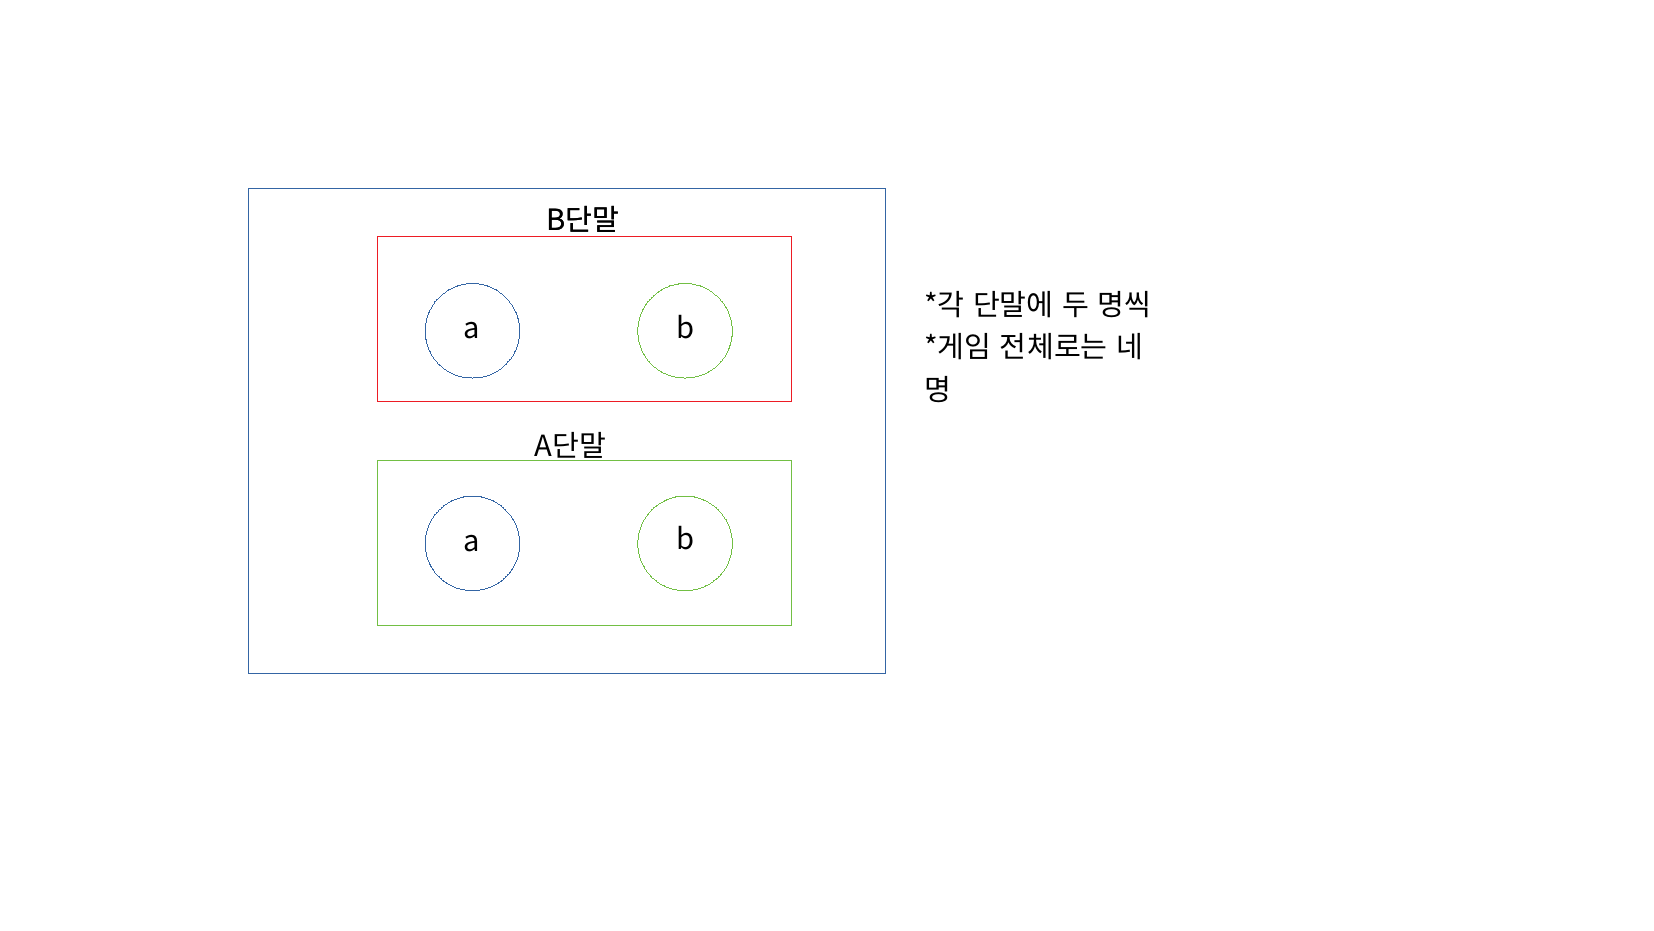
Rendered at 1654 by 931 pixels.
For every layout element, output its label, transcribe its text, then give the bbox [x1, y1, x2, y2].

text_box *각 단말에 두 명씩 *게임 전체로는 네 명 [909, 273, 1193, 417]
text_box A단말 [519, 415, 792, 473]
text_box a [448, 297, 508, 355]
text_box b [661, 297, 721, 355]
text_box B단말 [531, 189, 804, 247]
text_box a [448, 510, 508, 568]
text_box b [661, 507, 721, 566]
